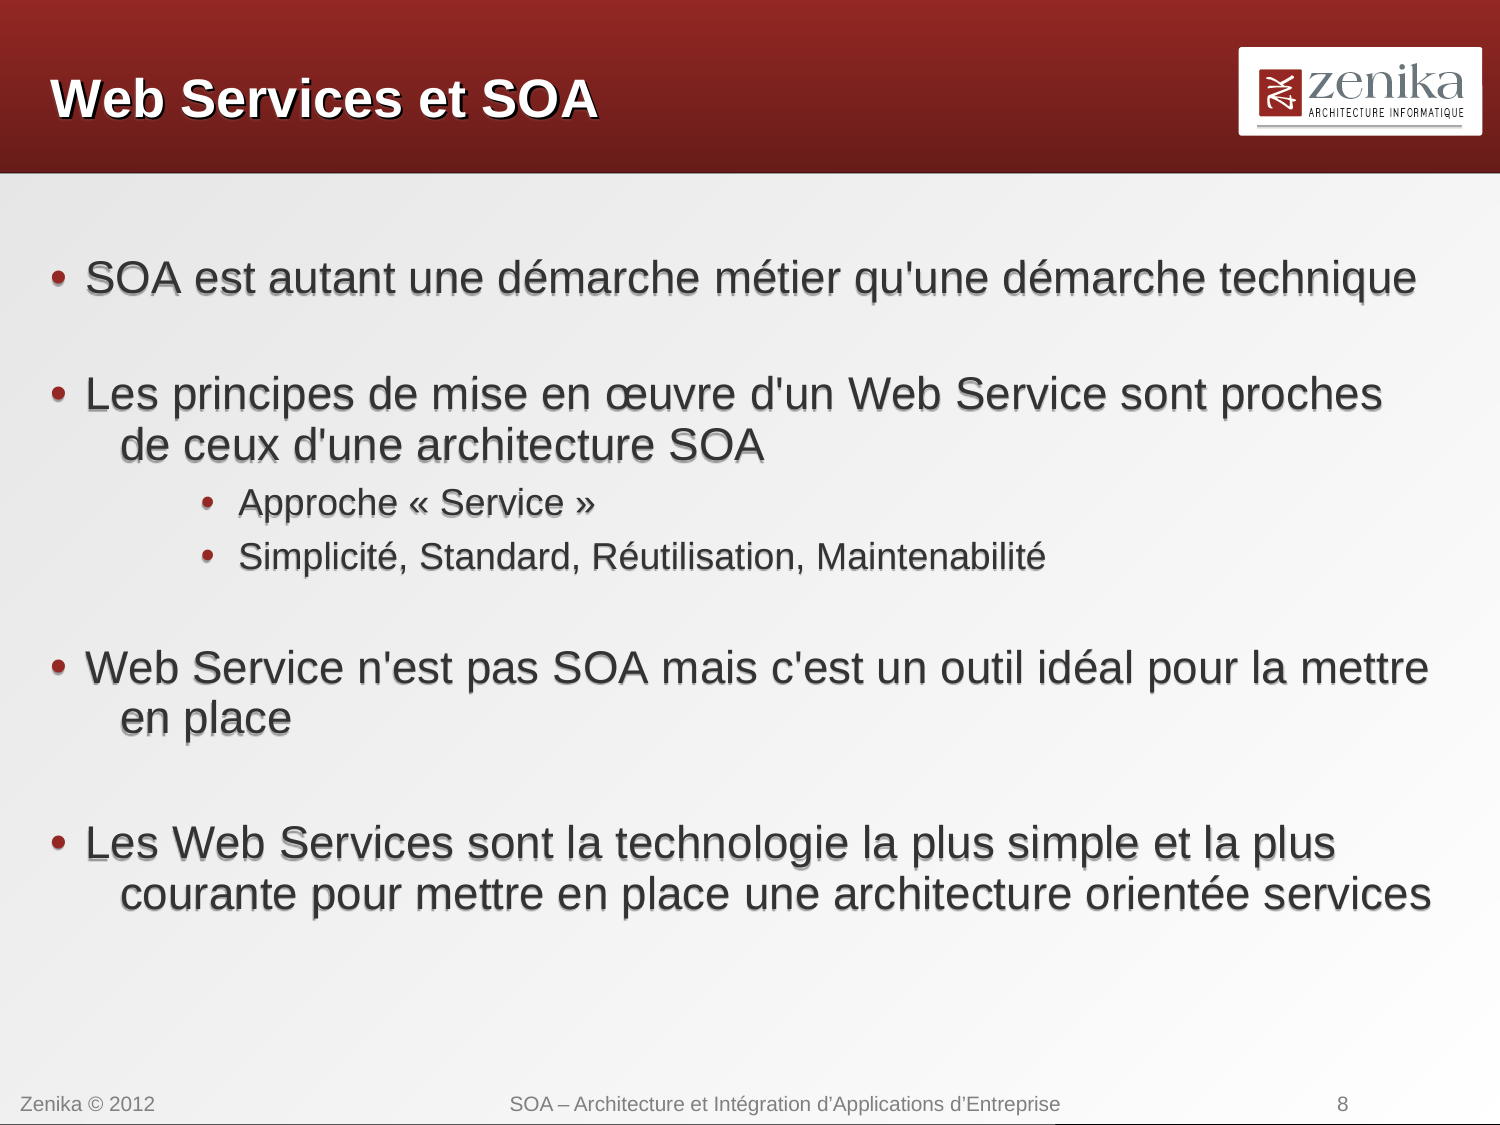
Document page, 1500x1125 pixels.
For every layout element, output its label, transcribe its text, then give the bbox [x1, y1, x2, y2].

title Web Services et SOA [50, 22, 1206, 172]
list SOA est autant une démarche métier qu'une démarche technique Les principes de mise en œuvre d'un Web Service sont proches de ceux d'une architecture SOA Approche « Service » Simplicité, Standard, Réutilisation, Maintenabilité Web Service n'est pas SOA mais c'est un outil idéal pour la mettre en place Les Web Services sont la technologie la plus simple et la plus courante pour mettre en place une architecture orientée services [50, 249, 1435, 1064]
